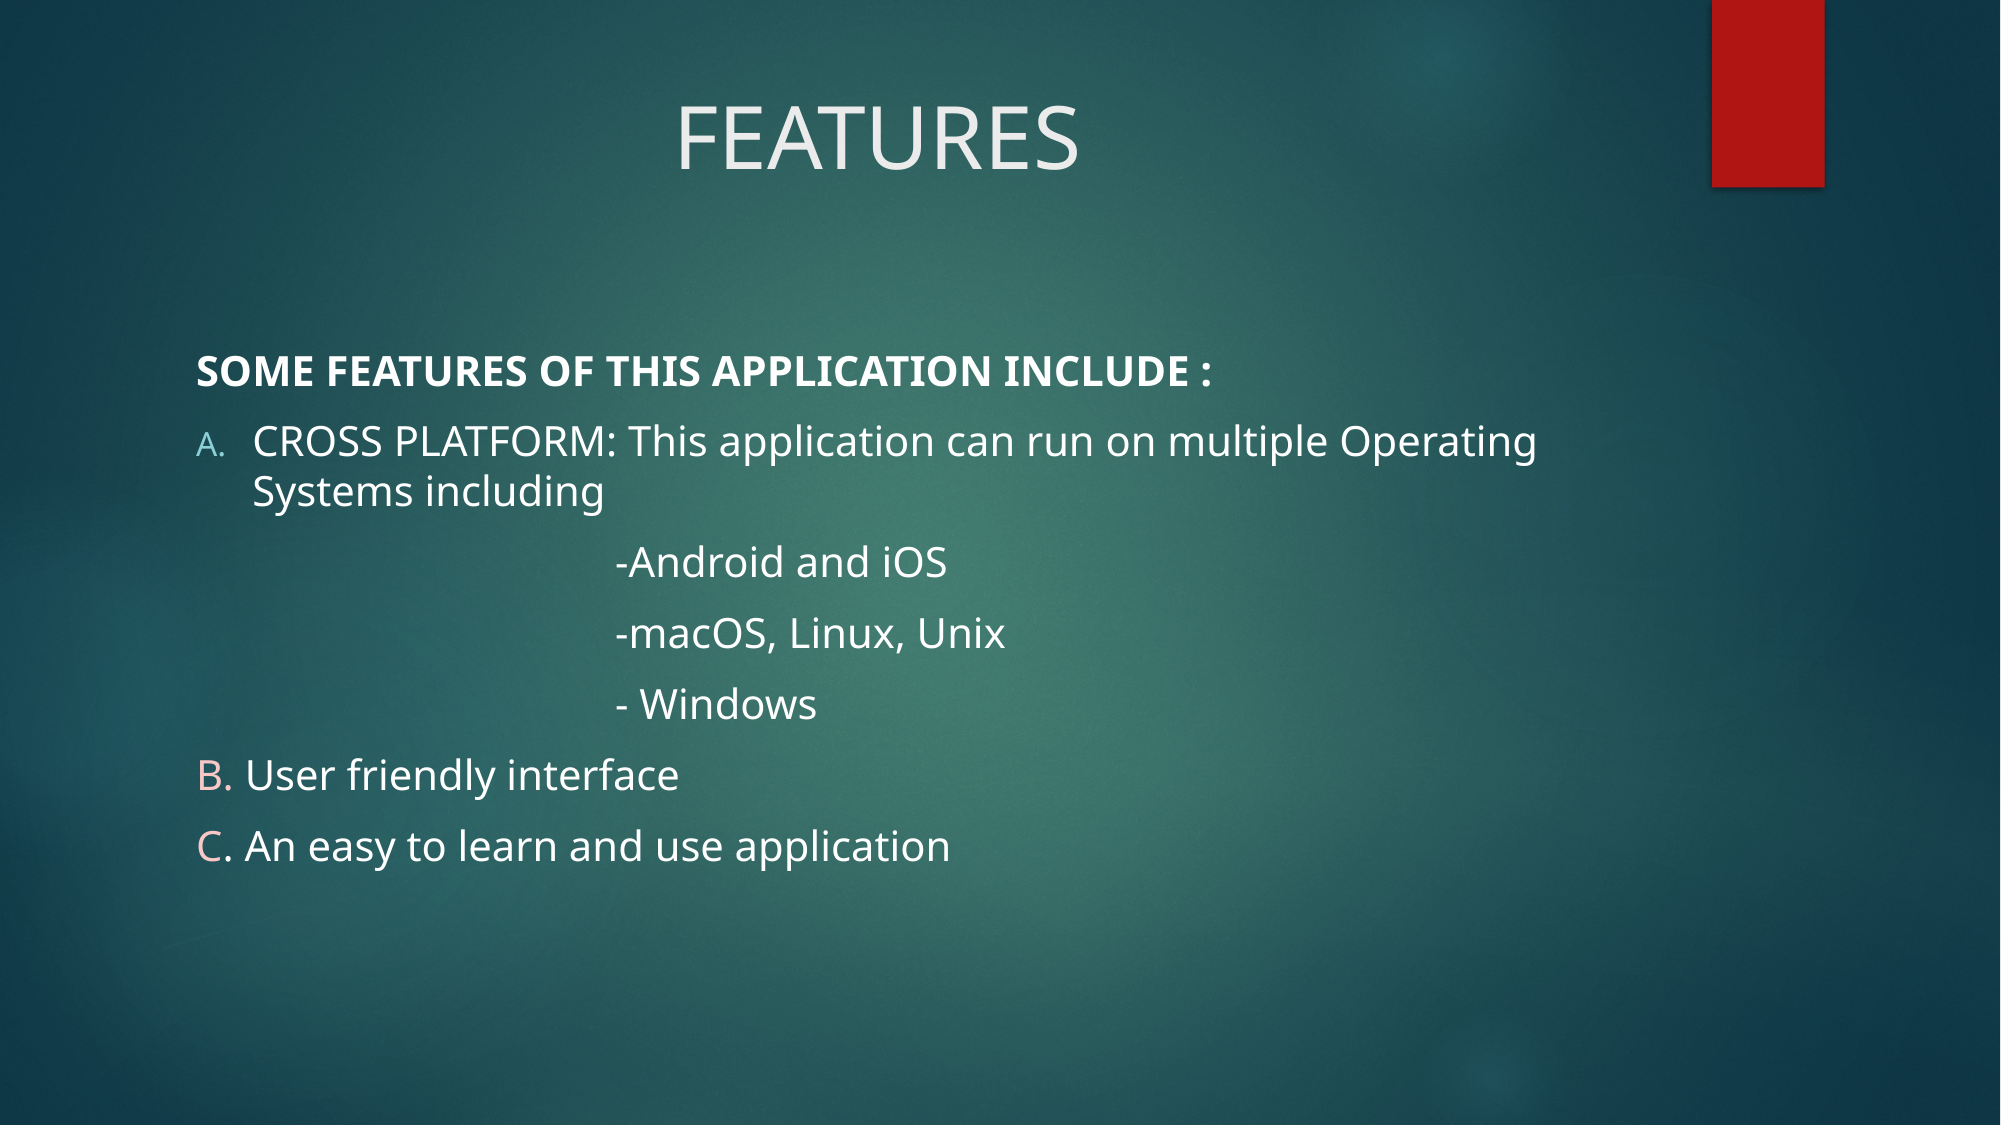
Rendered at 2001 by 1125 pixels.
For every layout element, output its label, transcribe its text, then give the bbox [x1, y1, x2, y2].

picture [0, 0, 2001, 1125]
list SOME FEATURES OF THIS APPLICATION INCLUDE : CROSS PLATFORM: This application can run on multiple Operating Systems including -Android and iOS -macOS, Linux, Unix - Windows B. User friendly interface C. An easy to learn and use application [181, 336, 1649, 1025]
title FEATURES [106, 74, 1649, 304]
